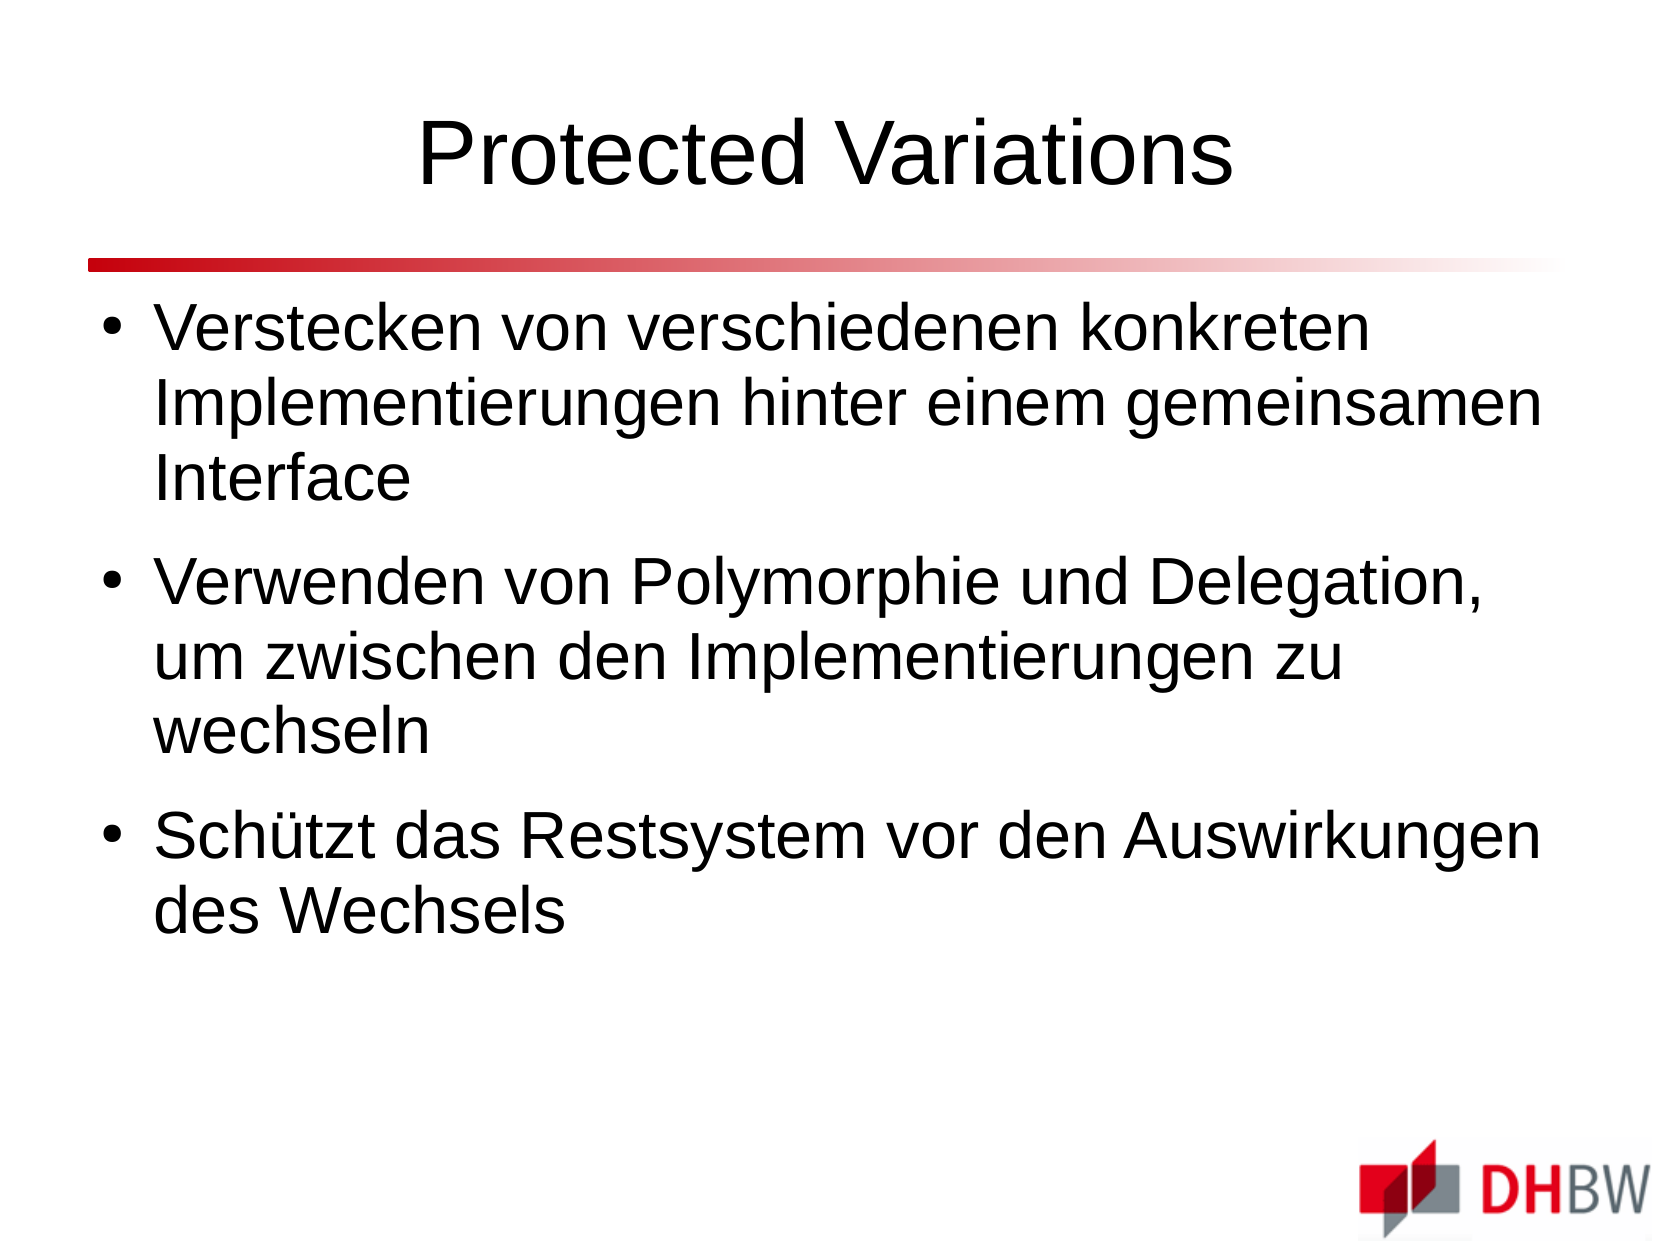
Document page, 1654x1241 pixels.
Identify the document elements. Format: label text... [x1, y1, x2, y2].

picture [1358, 1137, 1652, 1241]
list Verstecken von verschiedenen konkreten Implementierungen hinter einem gemeinsamen Interface Verwenden von Polymorphie und Delegation, um zwischen den Implementierungen zu wechseln Schützt das Restsystem vor den Auswirkungen des Wechsels [82, 290, 1571, 1094]
title Protected Variations [82, 56, 1571, 250]
